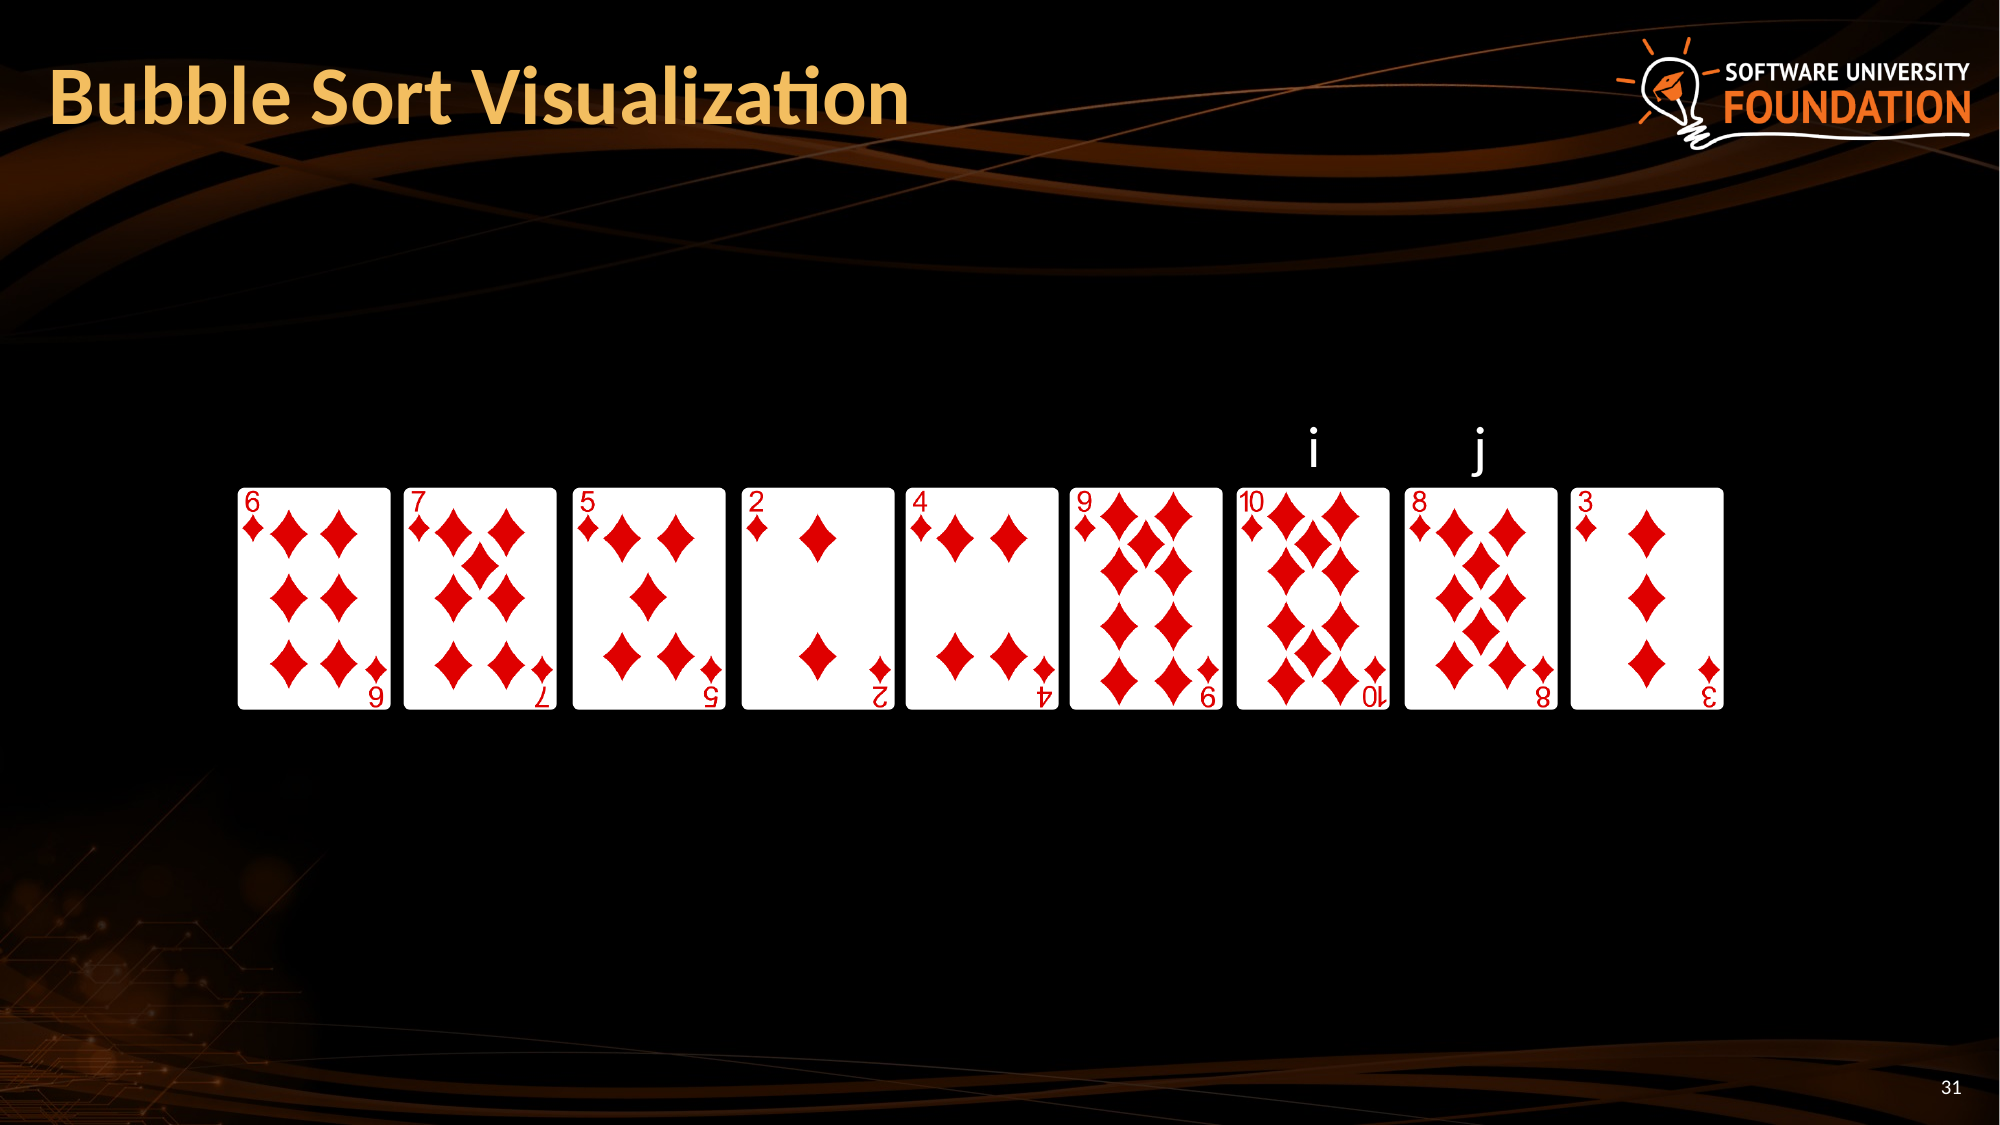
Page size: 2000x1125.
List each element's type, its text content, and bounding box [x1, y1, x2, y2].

picture [0, 0, 2000, 1125]
text_box j [1459, 401, 1503, 487]
slide_number <number> [1897, 1070, 1968, 1103]
text_box i [1293, 401, 1337, 487]
title Bubble Sort Visualization [30, 6, 1602, 189]
